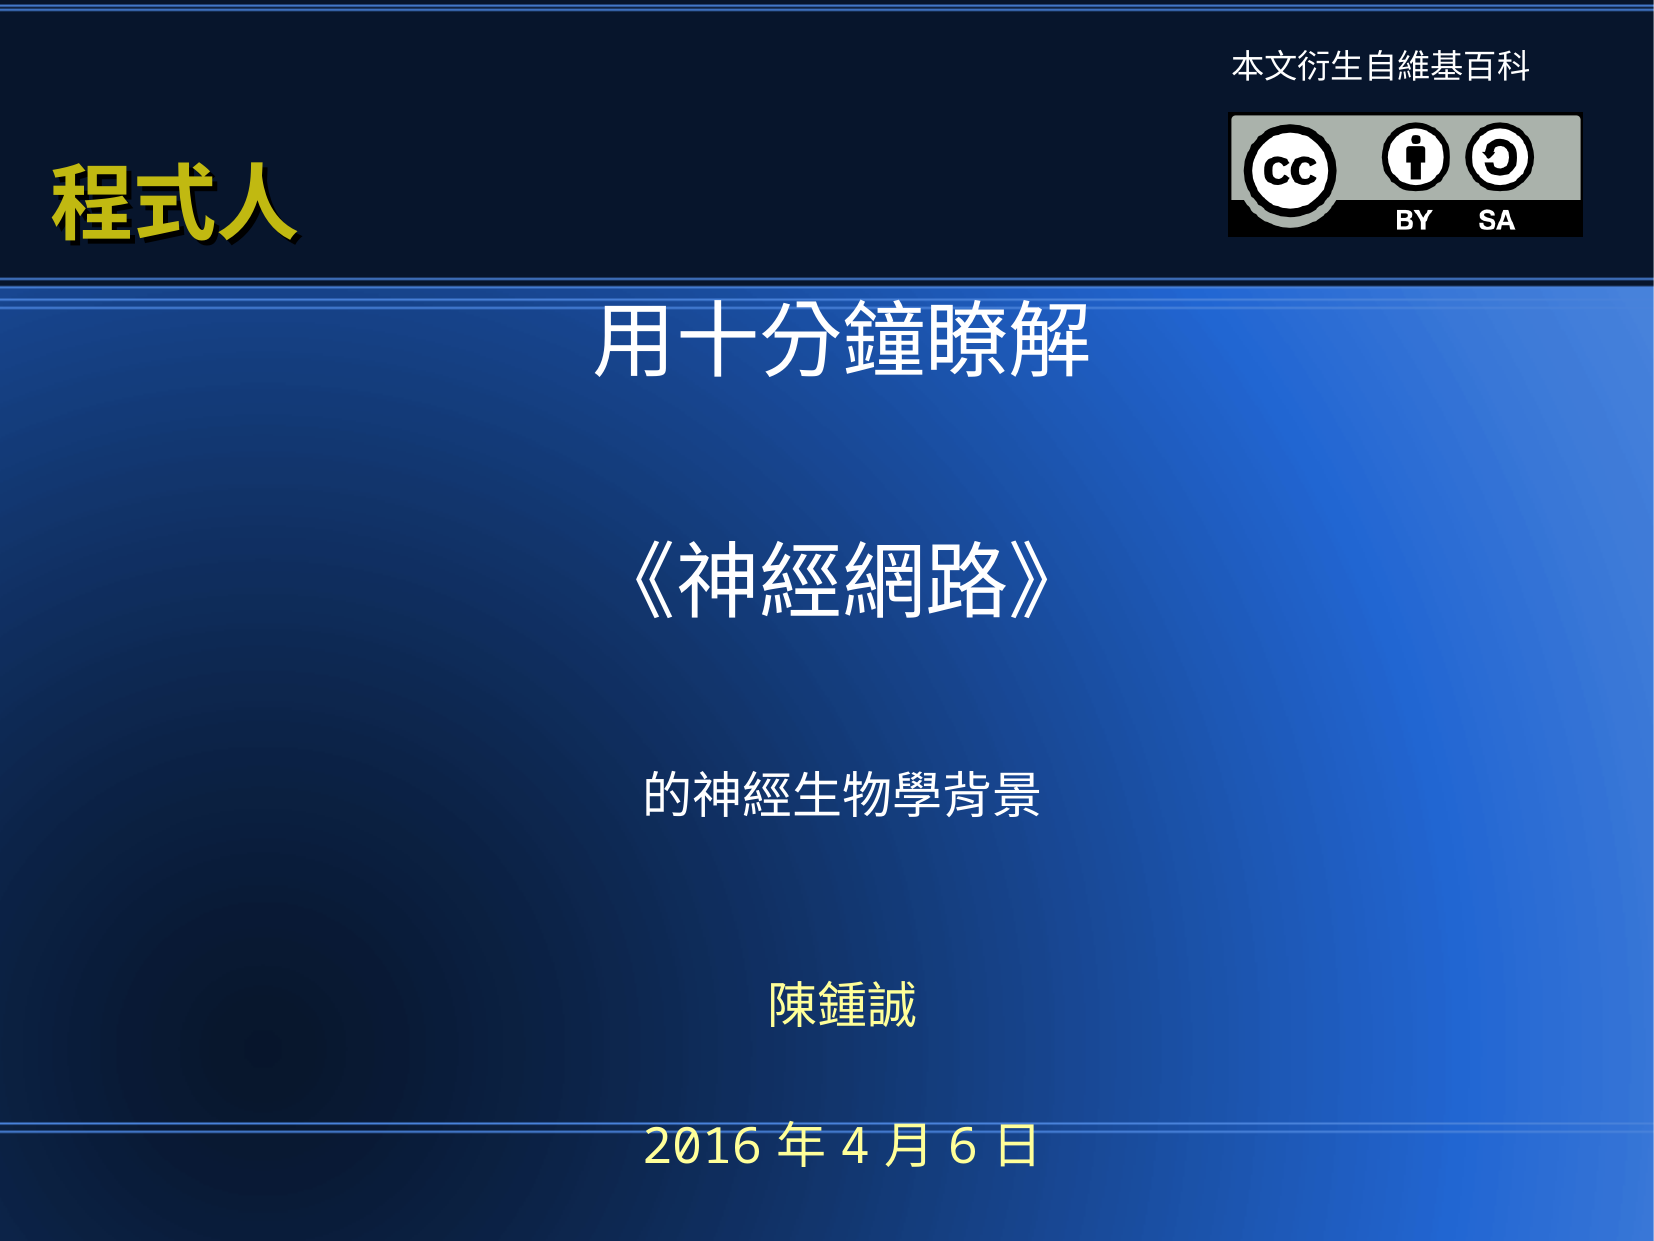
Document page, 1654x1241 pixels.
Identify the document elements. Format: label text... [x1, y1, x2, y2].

text_box 本文衍生自維基百科 [1216, 32, 1622, 95]
picture [0, 0, 1654, 1241]
text_box 程式人 [35, 129, 378, 325]
subtitle 用十分鐘瞭解 《神經網路》 的神經生物學背景 陳鍾誠 2016年4月6日 [59, 326, 1626, 1127]
